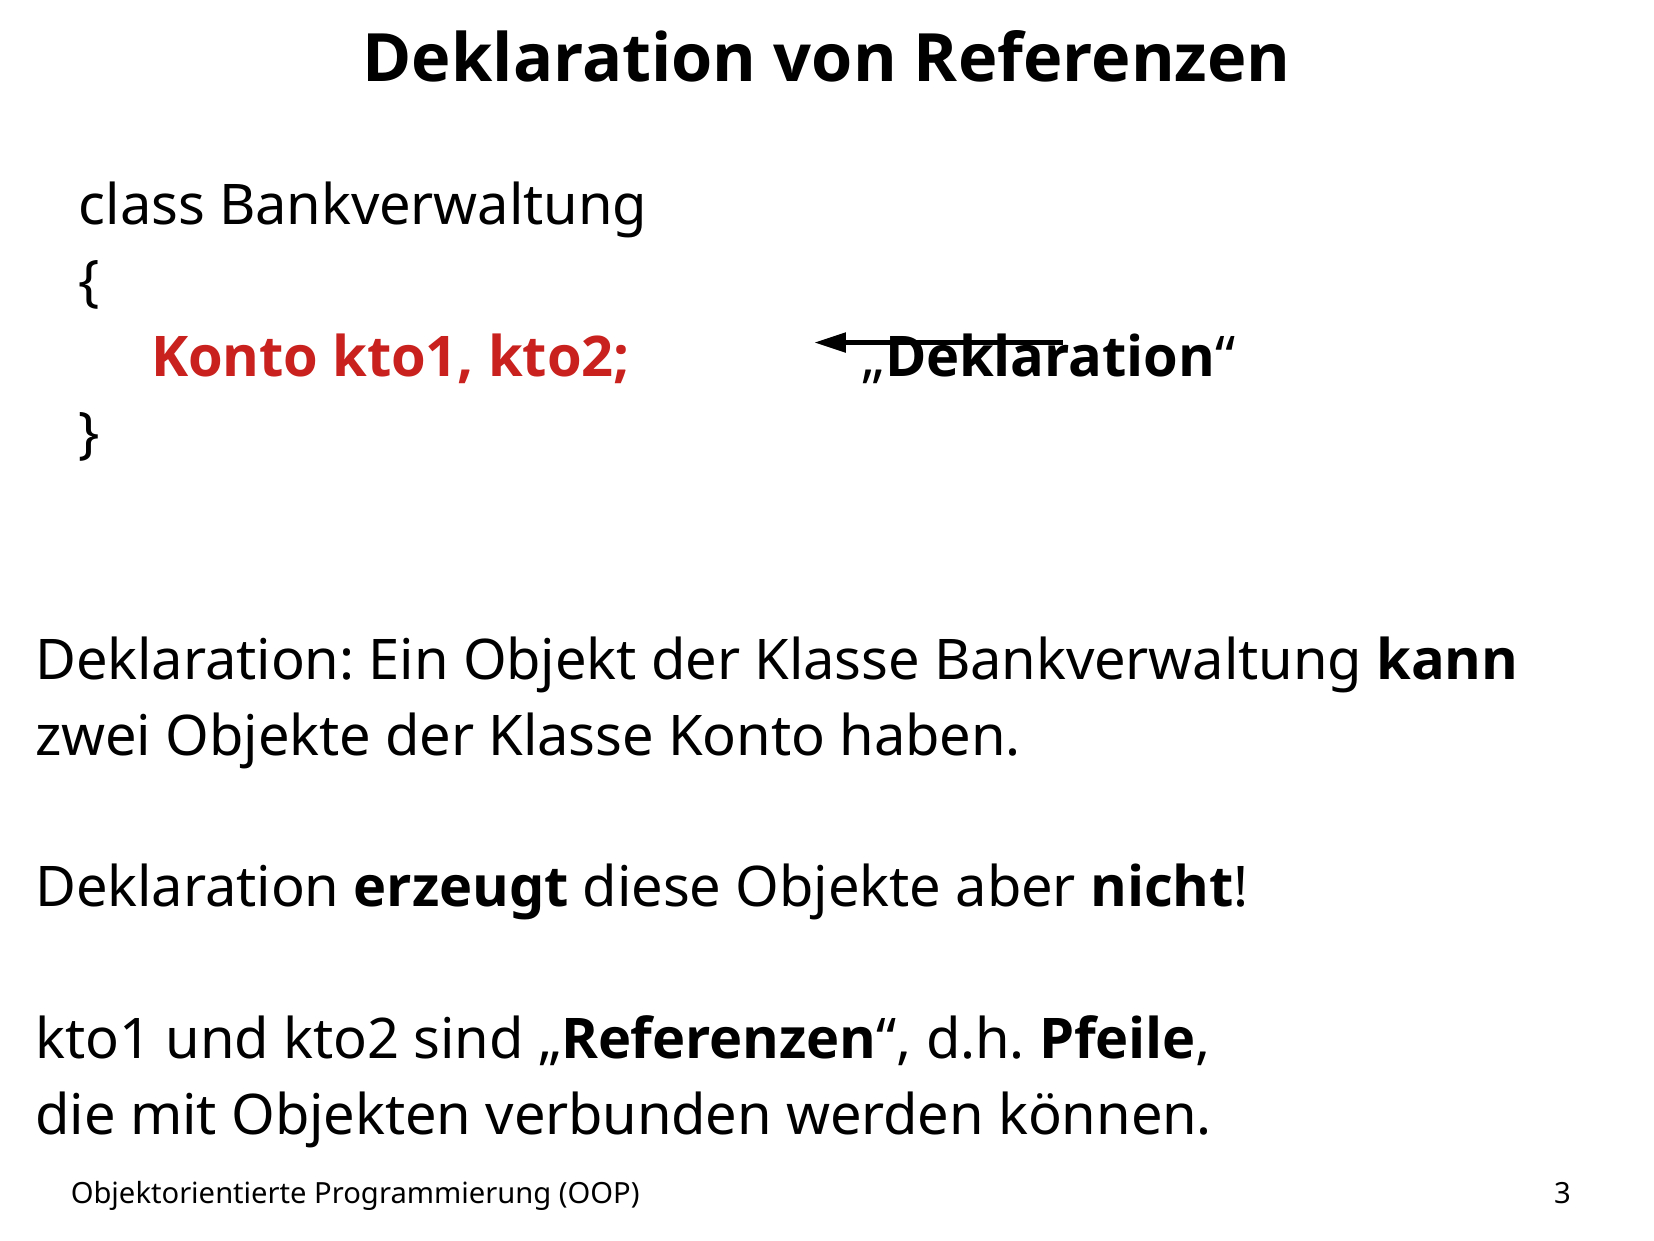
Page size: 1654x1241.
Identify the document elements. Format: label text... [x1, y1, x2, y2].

list class Bankverwaltung { Konto kto1, kto2; „Deklaration“ } Deklaration: Ein Objekt der Klasse Bankverwaltung kann zwei Objekte der Klasse Konto haben. Deklaration erzeugt diese Objekte aber nicht! kto1 und kto2 sind „Referenzen“, d.h. Pfeile, die mit Objekten verbunden werden können. [35, 165, 1619, 1158]
title Deklaration von Referenzen [0, 5, 1654, 107]
